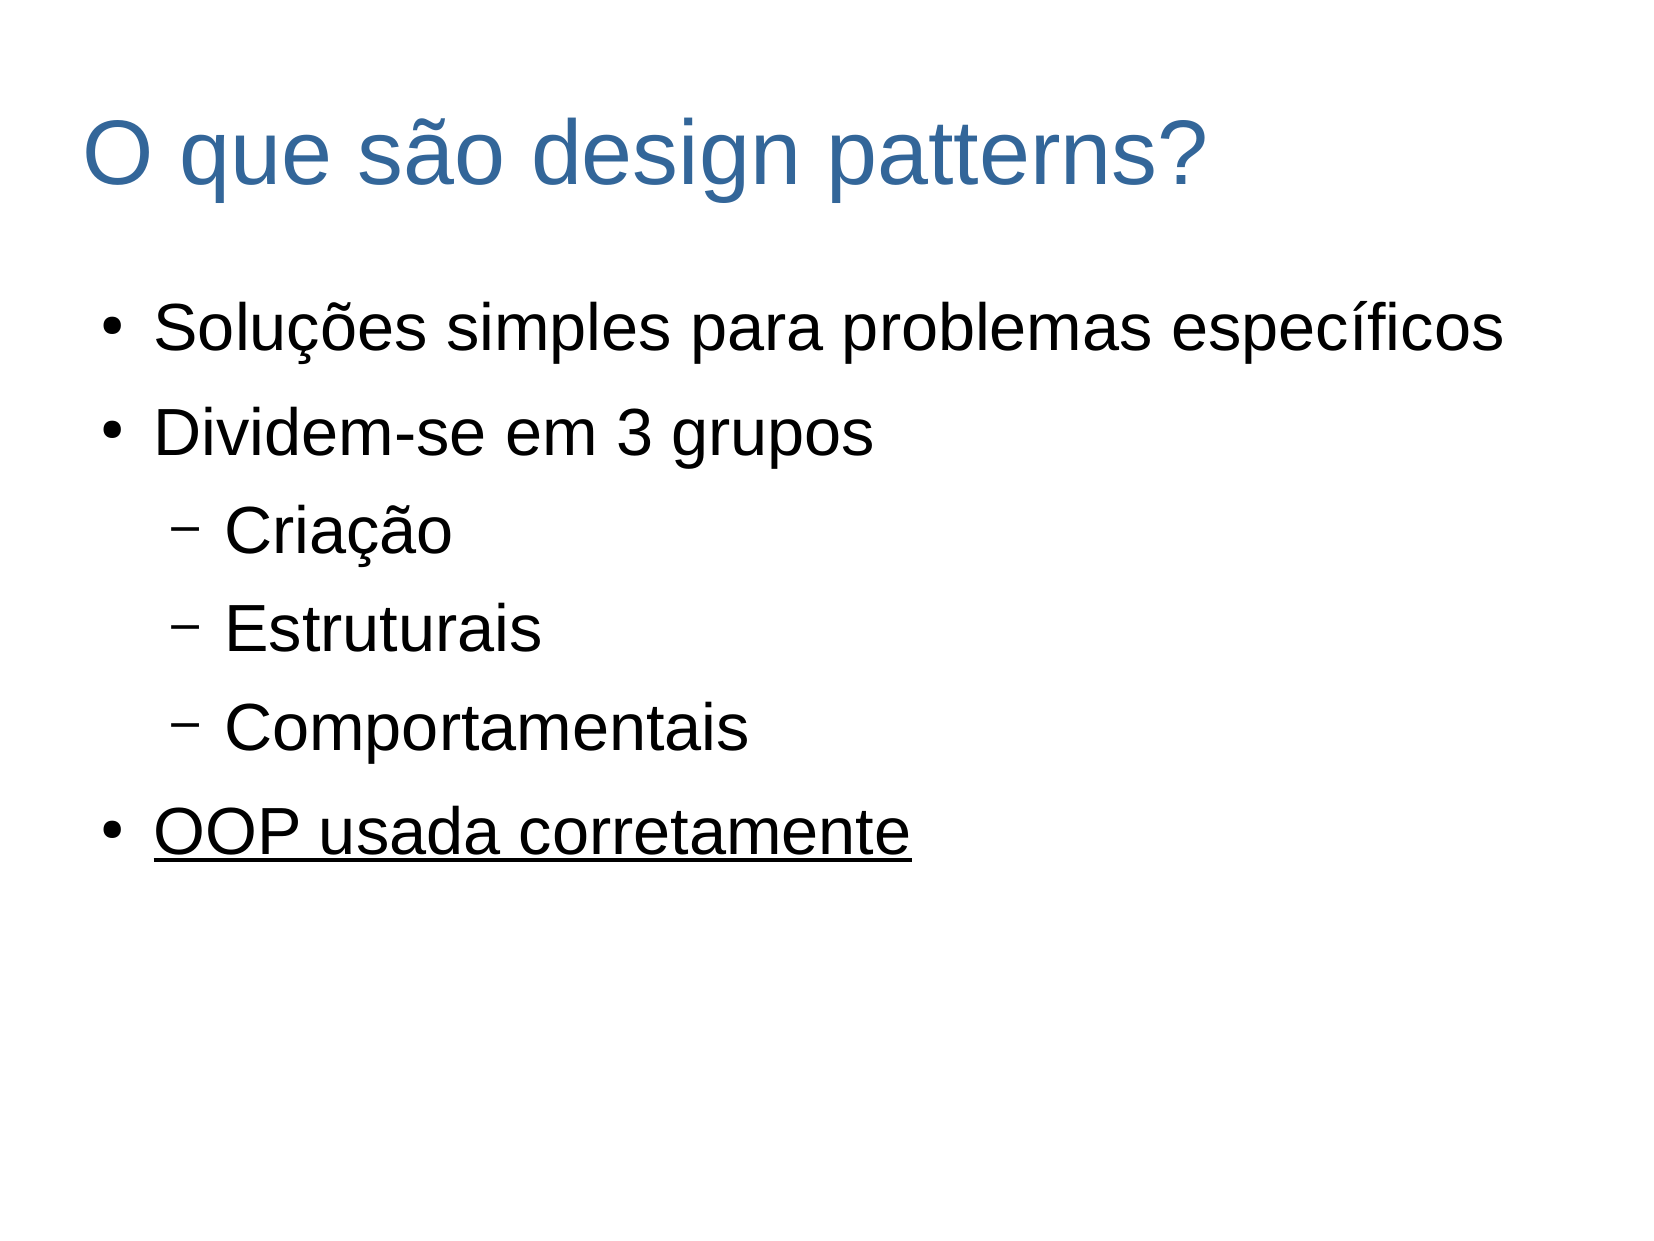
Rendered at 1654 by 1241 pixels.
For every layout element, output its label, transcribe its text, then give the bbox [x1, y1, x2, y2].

list Soluções simples para problemas específicos Dividem-se em 3 grupos Criação Estruturais Comportamentais OOP usada corretamente [82, 290, 1571, 1010]
title O que são design patterns? [82, 49, 1571, 257]
